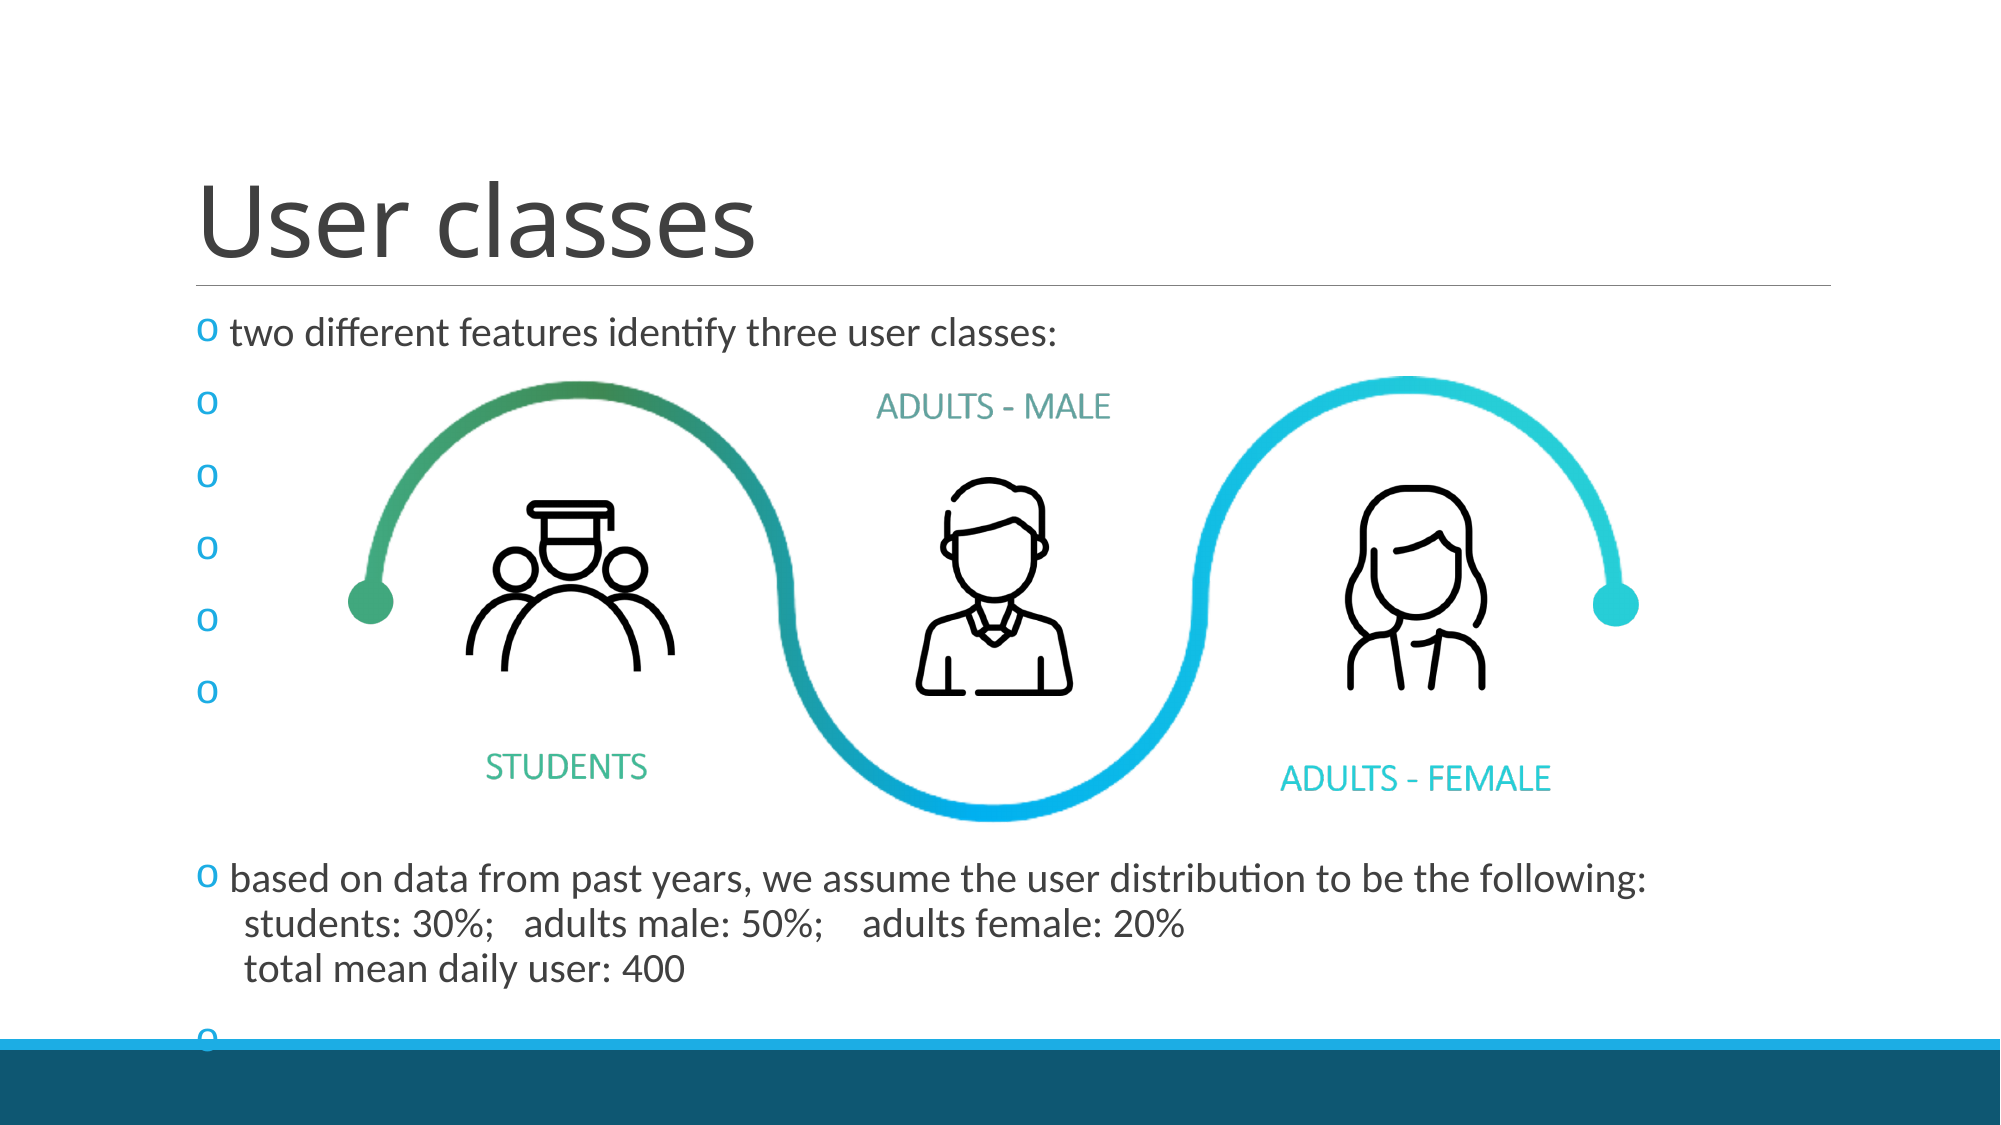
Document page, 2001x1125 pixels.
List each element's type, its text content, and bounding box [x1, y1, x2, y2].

title User classes [180, 47, 1831, 286]
picture [348, 370, 1662, 827]
text_box two different features identify three user classes: based on data from past years, we assume the user distribution to be the following: students: 30%; adults male: 50%; adults female: 20% total mean daily user: 400 [180, 302, 1831, 681]
